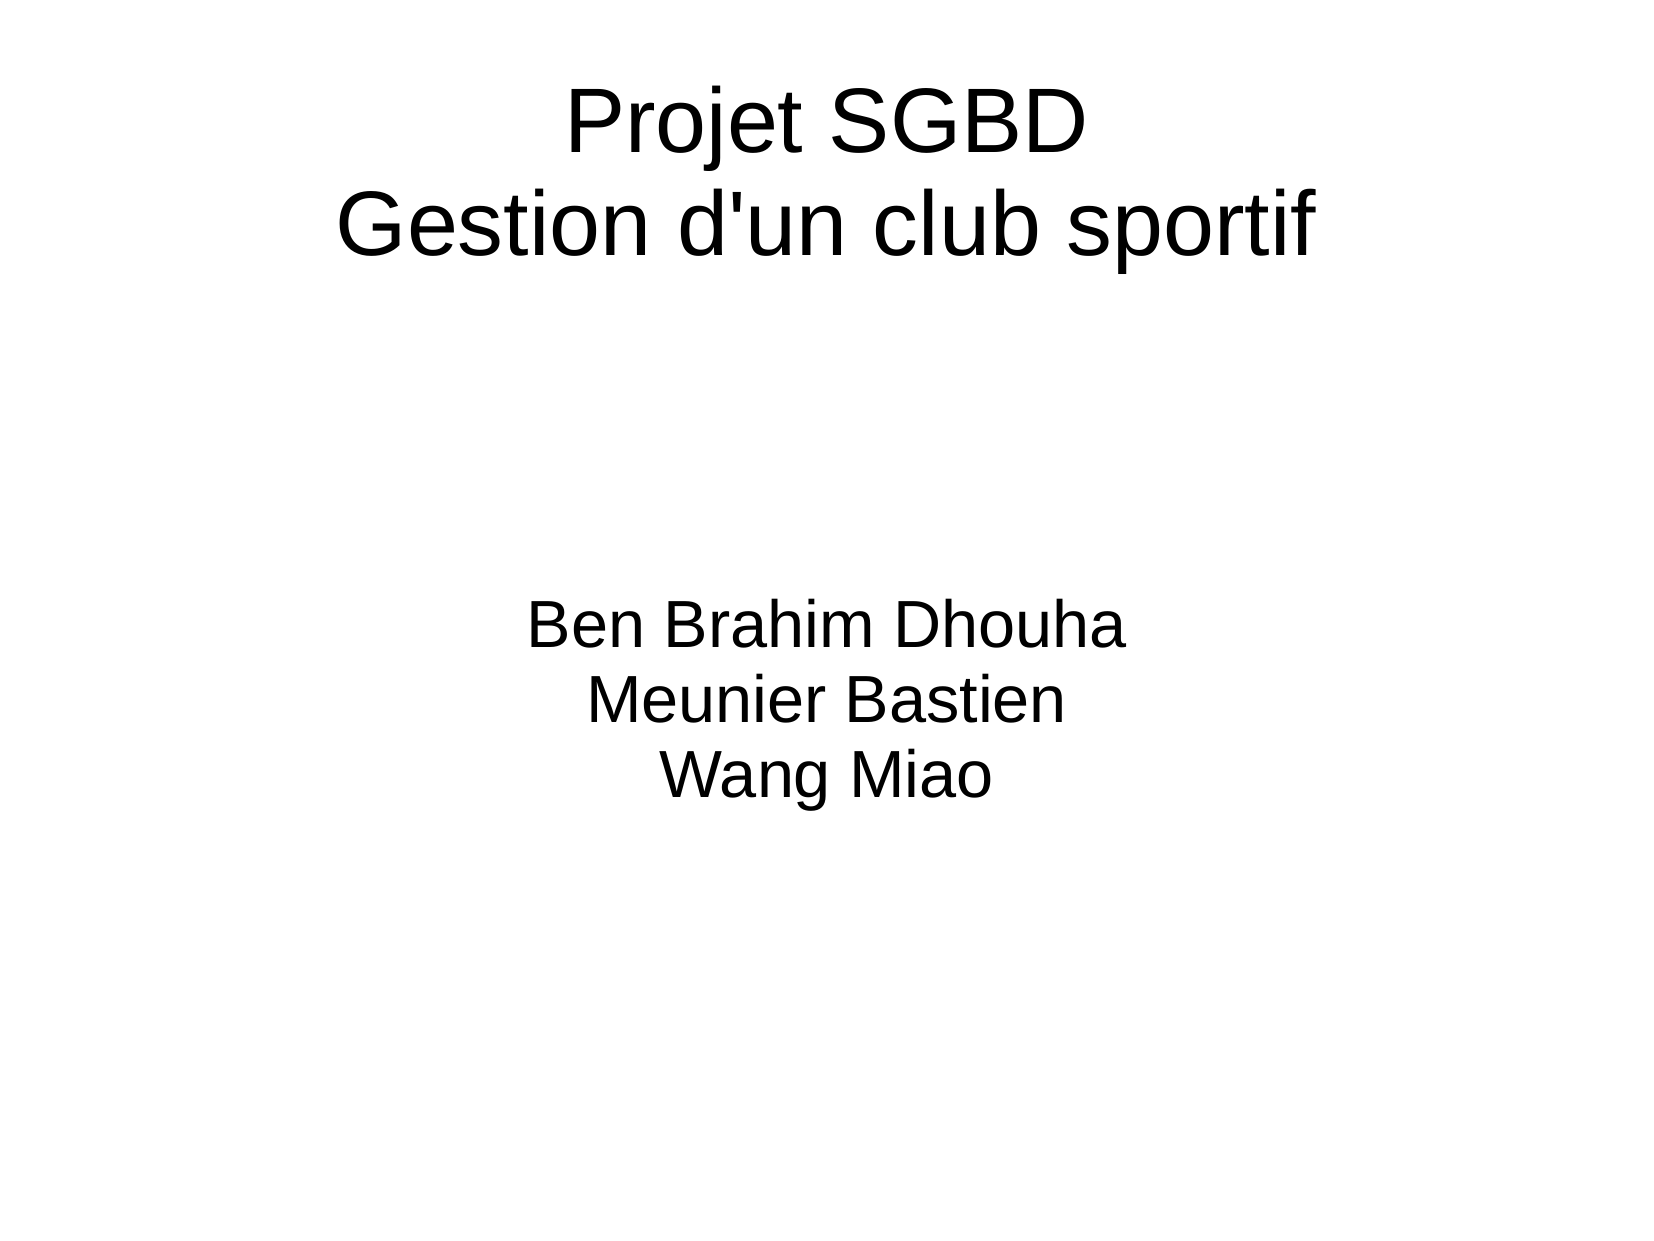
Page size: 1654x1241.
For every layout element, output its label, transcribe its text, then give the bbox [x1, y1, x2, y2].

title Projet SGBD Gestion d'un club sportif [82, 69, 1571, 275]
subtitle Ben Brahim Dhouha Meunier Bastien Wang Miao [82, 297, 1571, 1102]
